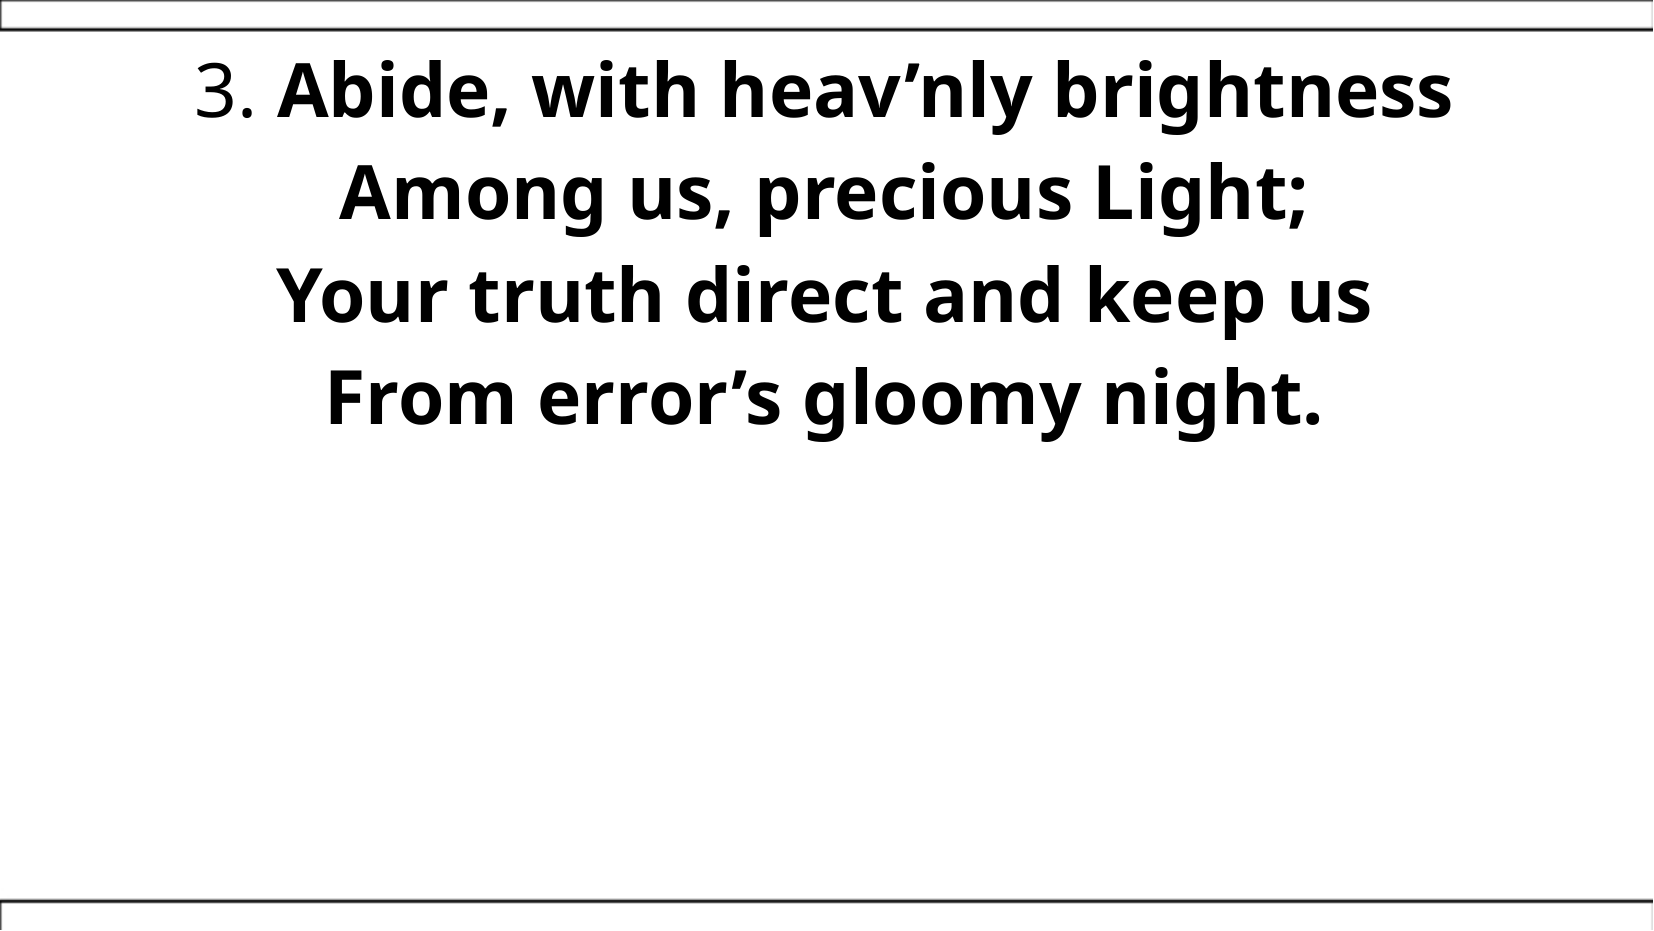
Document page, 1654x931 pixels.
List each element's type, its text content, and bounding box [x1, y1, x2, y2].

text_box 3. Abide, with heav’nly brightness Among us, precious Light; Your truth direct and keep us From error’s gloomy night. [75, 30, 1576, 445]
picture [0, 0, 1653, 930]
